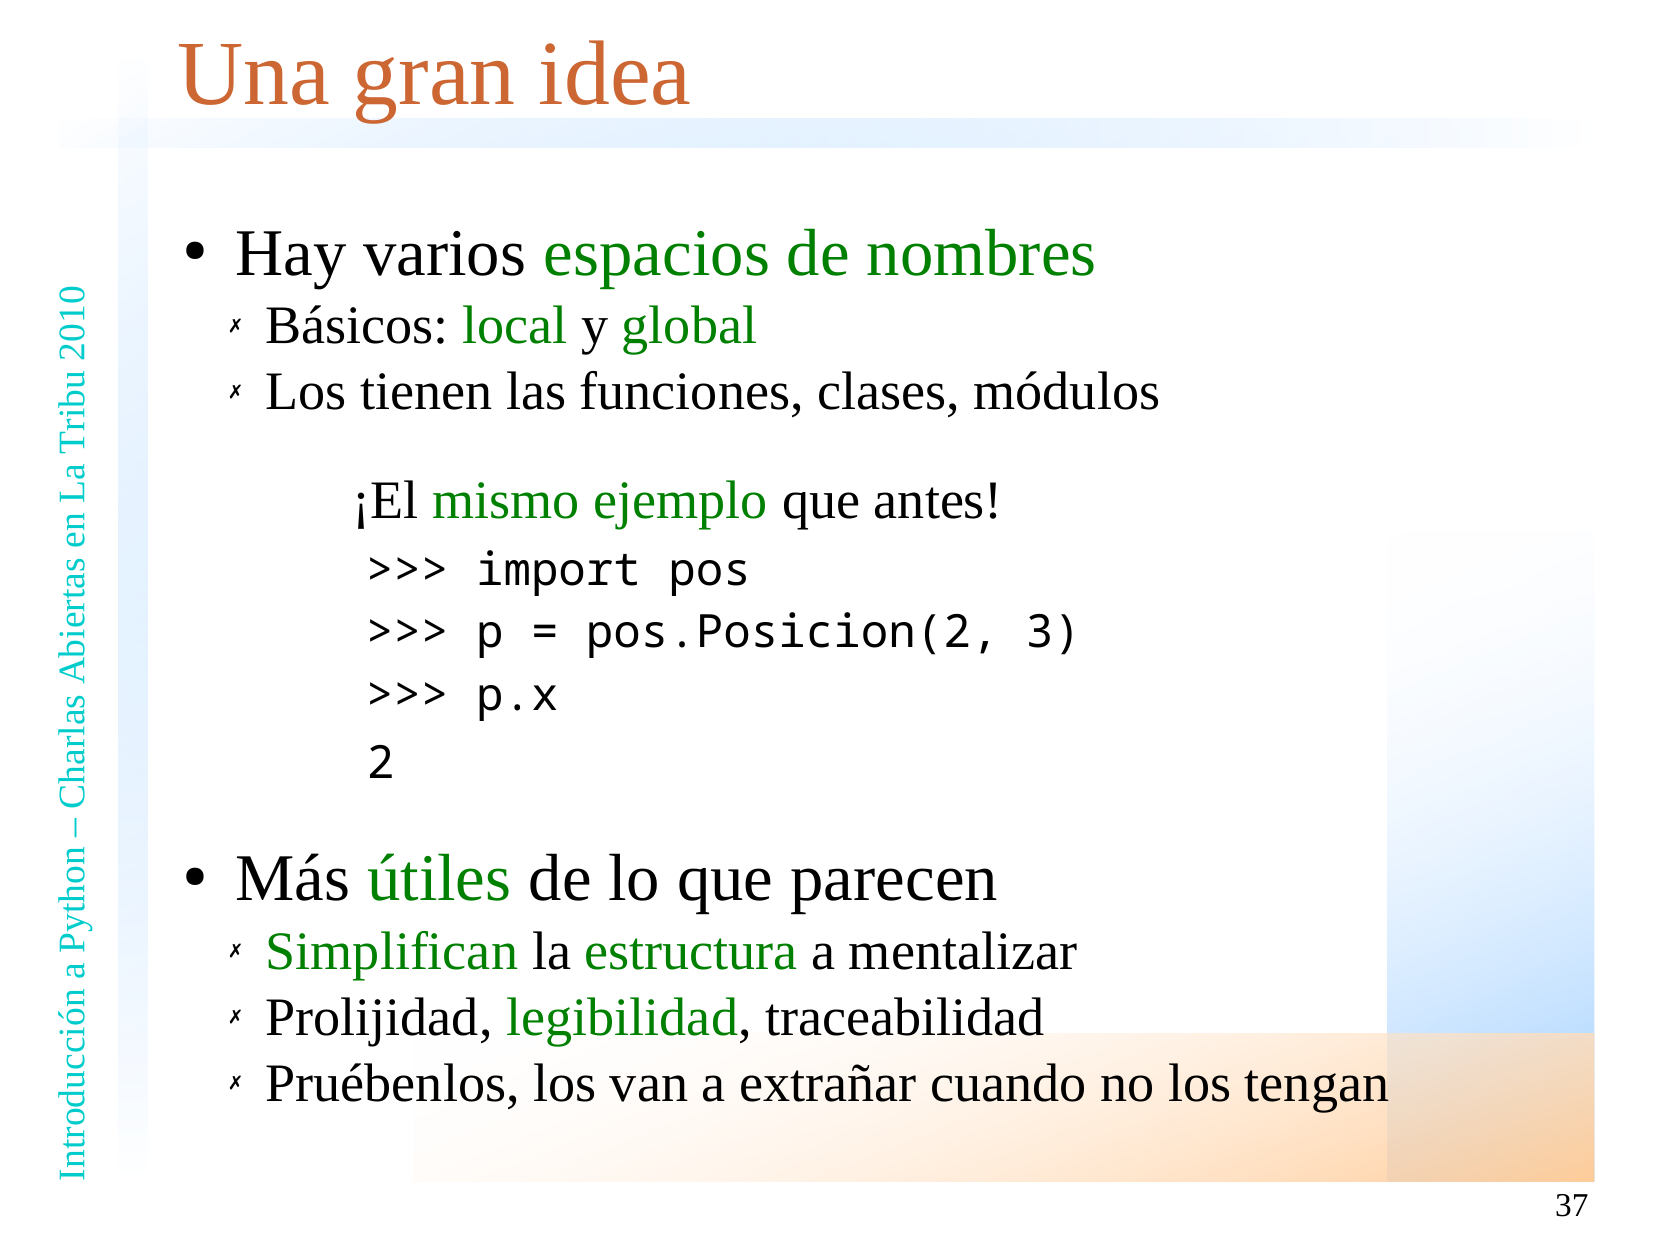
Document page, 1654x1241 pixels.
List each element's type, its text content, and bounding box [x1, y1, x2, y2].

text_box Hay varios espacios de nombres Básicos: local y global Los tienen las funciones, clases, módulos ¡El mismo ejemplo que antes! >>> import pos >>> p = pos.Posicion(2, 3) >>> p.x 2 Más útiles de lo que parecen Simplifican la estructura a mentalizar Prolijidad, legibilidad, traceabilidad Pruébenlos, los van a extrañar cuando no los tengan [147, 147, 1595, 1182]
title Una gran idea [177, 0, 1595, 147]
